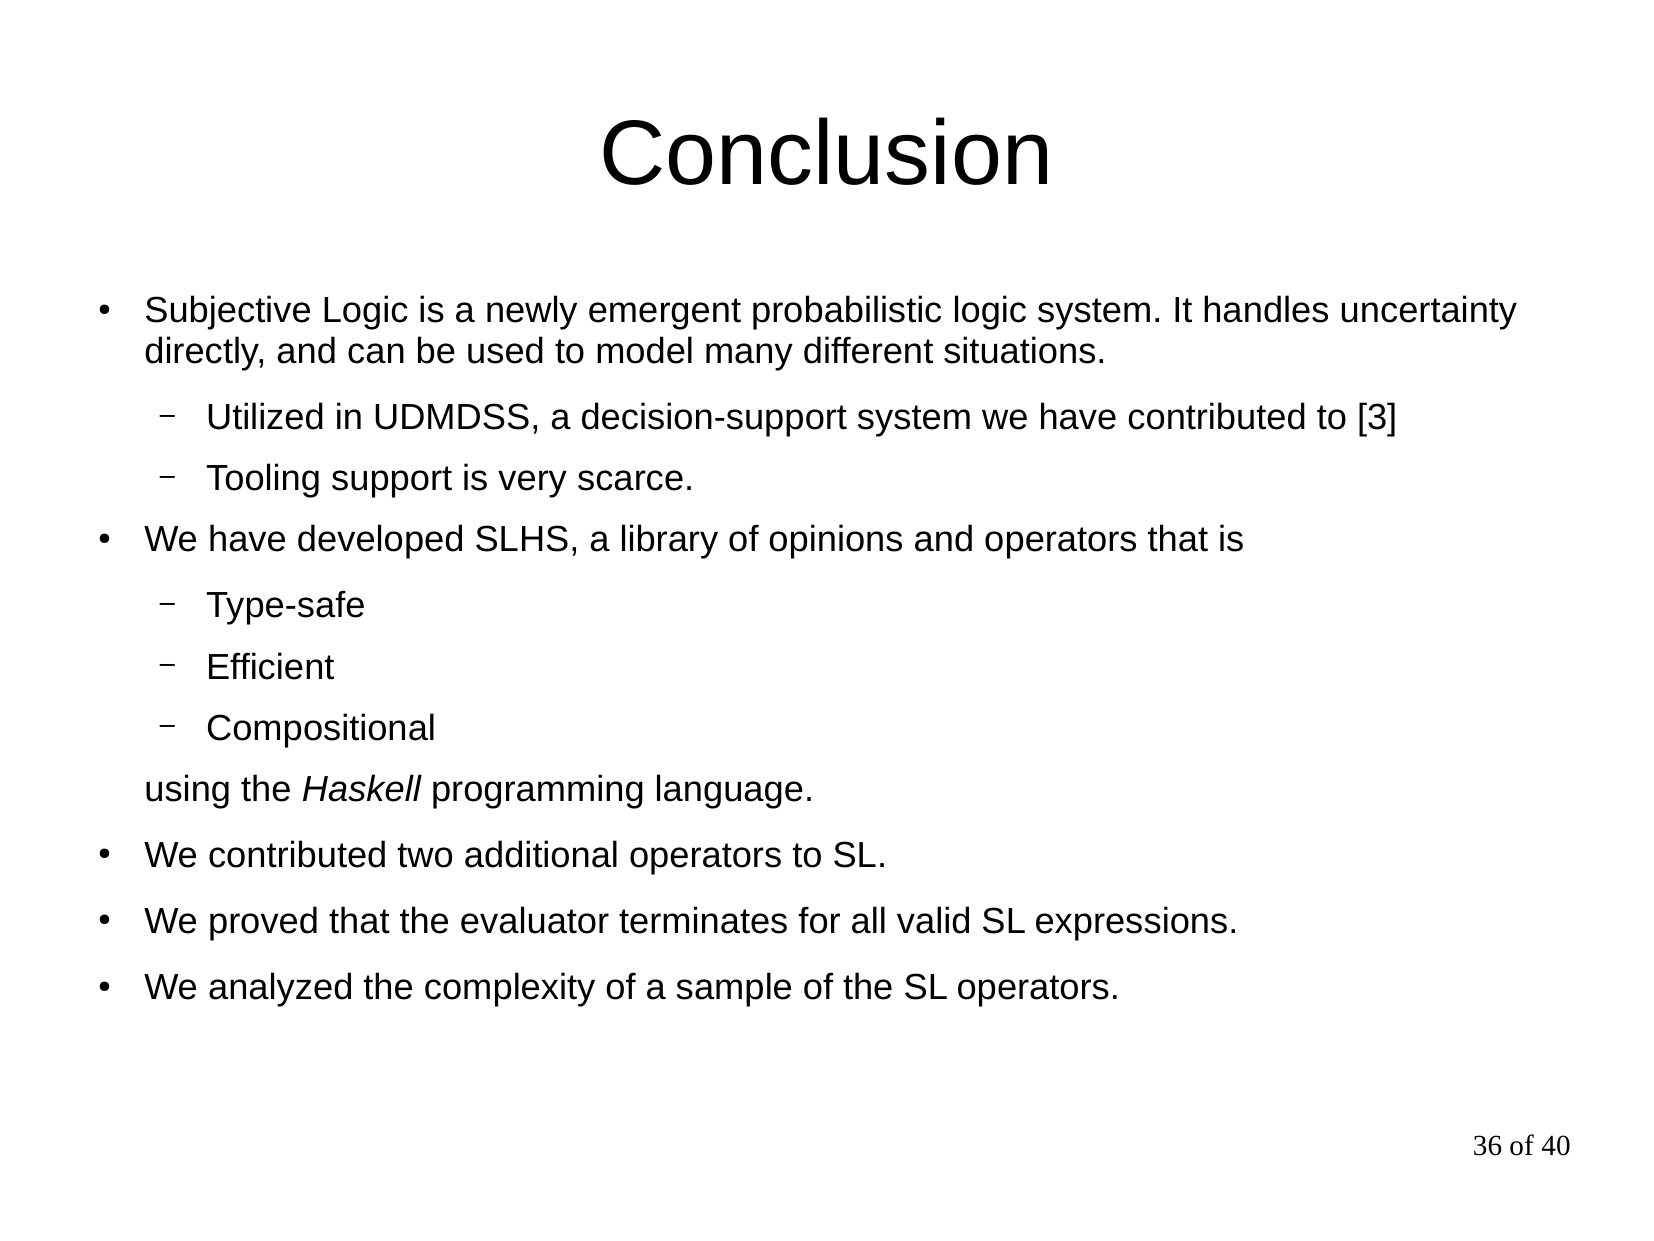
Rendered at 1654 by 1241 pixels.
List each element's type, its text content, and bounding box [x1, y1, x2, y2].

list Subjective Logic is a newly emergent probabilistic logic system. It handles uncertainty directly, and can be used to model many different situations. Utilized in UDMDSS, a decision-support system we have contributed to [3] Tooling support is very scarce. We have developed SLHS, a library of opinions and operators that is Type-safe Efficient Compositional using the Haskell programming language. We contributed two additional operators to SL. We proved that the evaluator terminates for all valid SL expressions. We analyzed the complexity of a sample of the SL operators. [82, 290, 1571, 1010]
title Conclusion [82, 49, 1571, 257]
